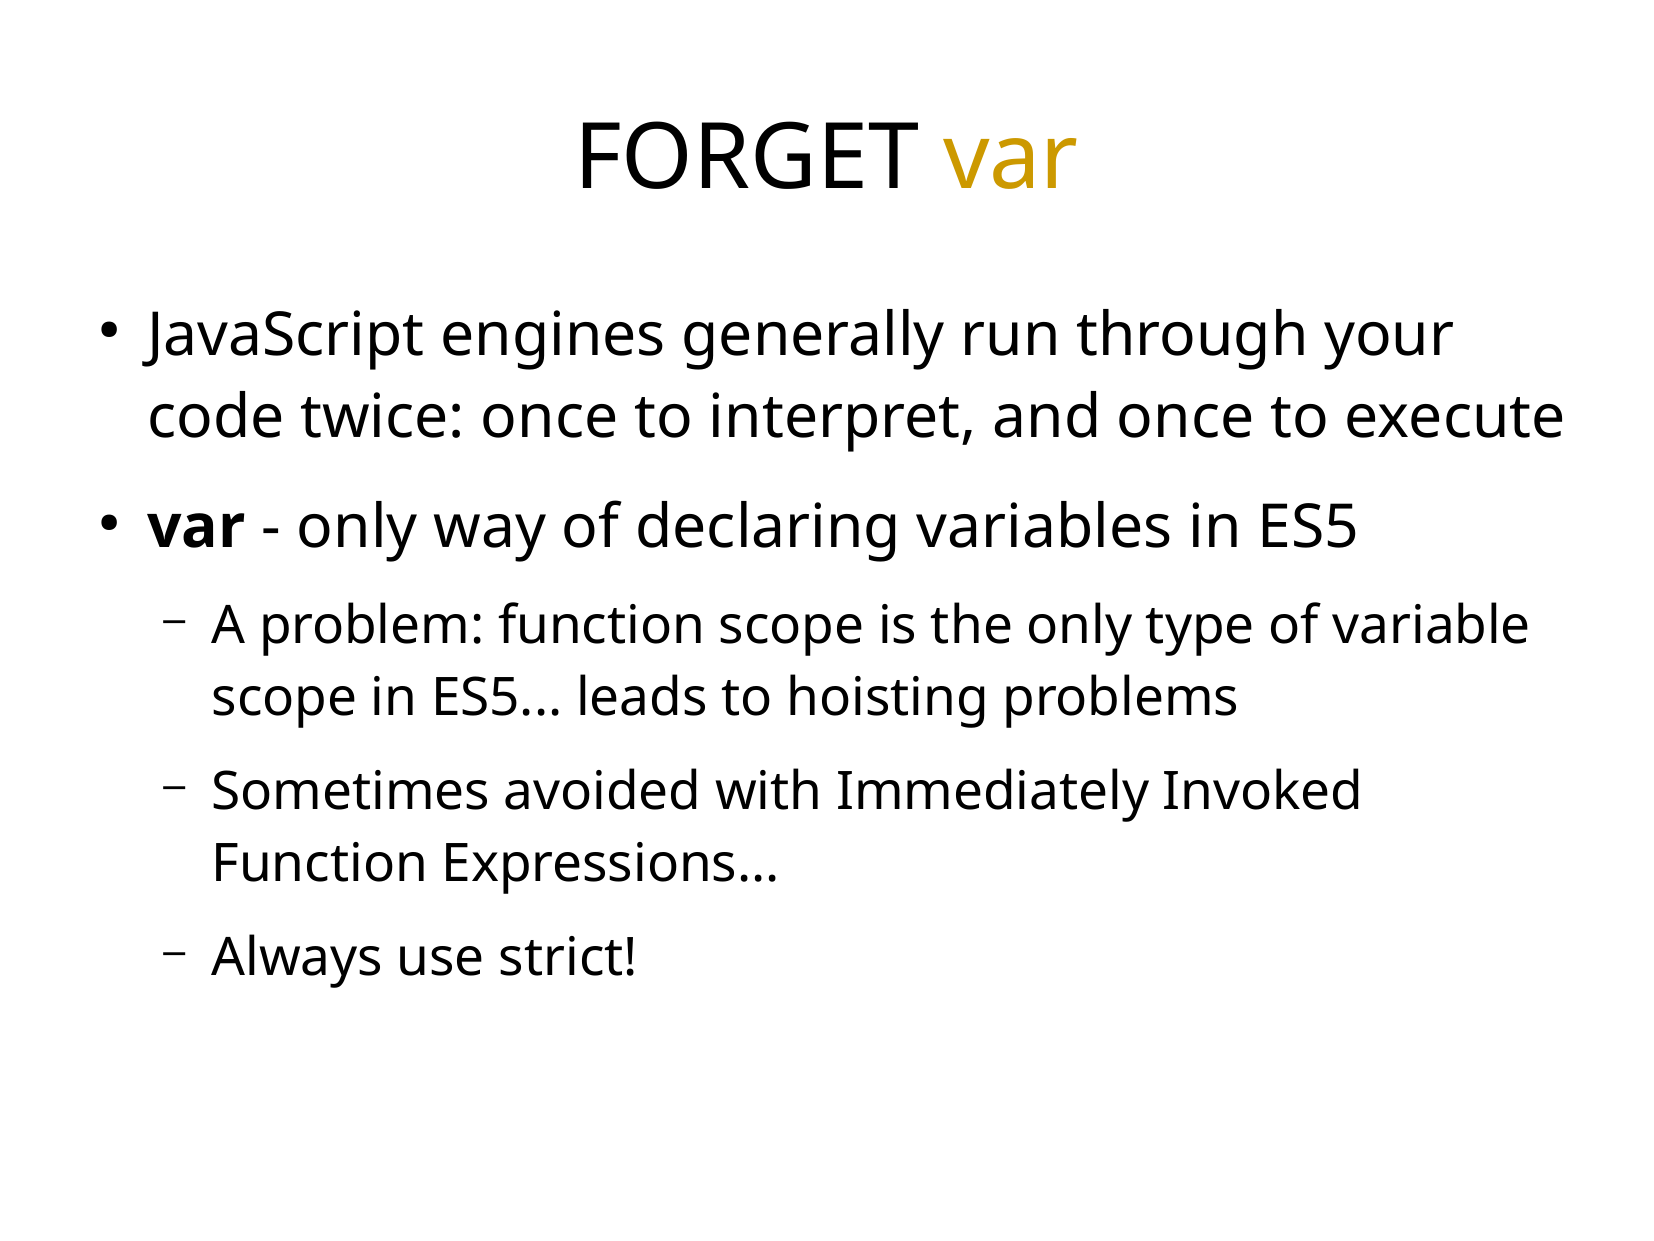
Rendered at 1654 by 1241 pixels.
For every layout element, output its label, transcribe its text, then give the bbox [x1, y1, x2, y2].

list JavaScript engines generally run through your code twice: once to interpret, and once to execute var - only way of declaring variables in ES5 A problem: function scope is the only type of variable scope in ES5... leads to hoisting problems Sometimes avoided with Immediately Invoked Function Expressions... Always use strict! [82, 290, 1571, 1010]
title FORGET var [82, 49, 1571, 257]
